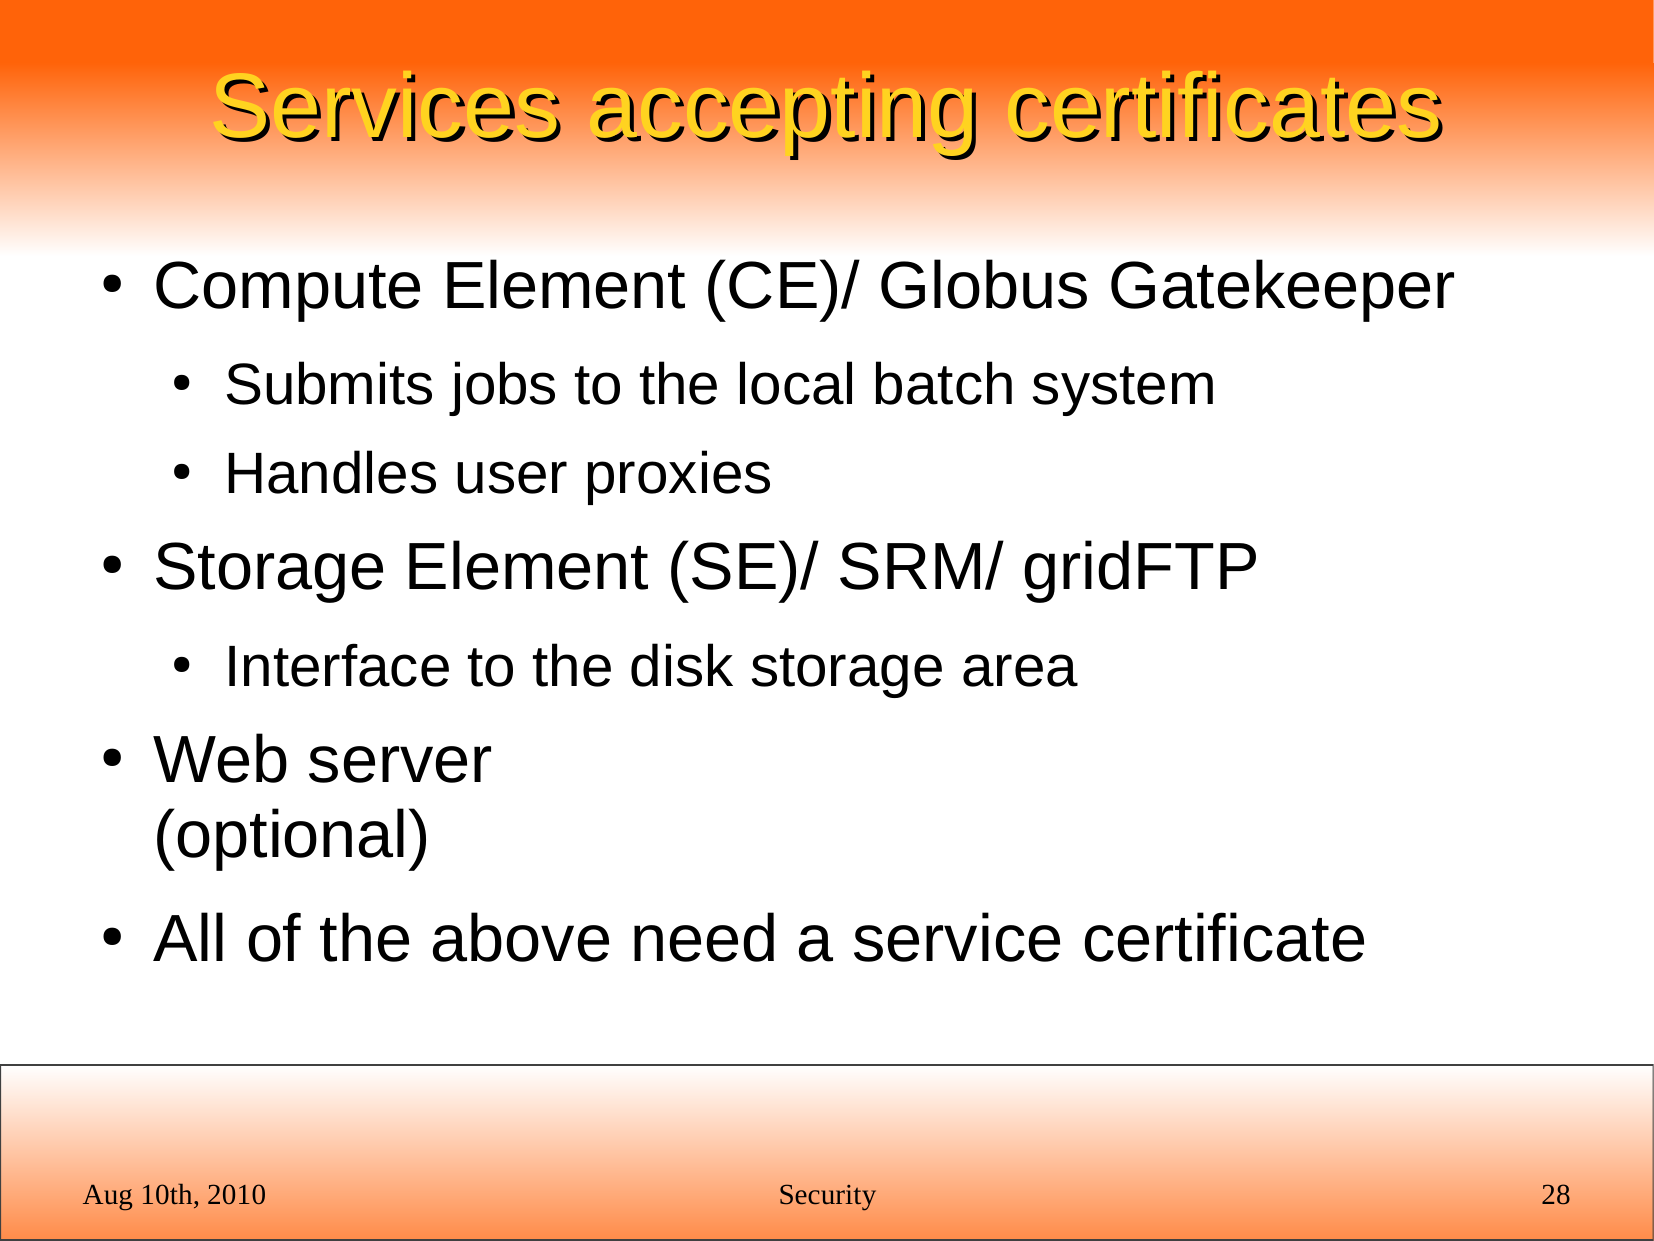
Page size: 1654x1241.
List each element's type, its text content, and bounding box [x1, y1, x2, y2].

title Services accepting certificates [82, 9, 1571, 202]
list Compute Element (CE)/ Globus Gatekeeper Submits jobs to the local batch system Handles user proxies Storage Element (SE)/ SRM/ gridFTP Interface to the disk storage area Web server (optional) All of the above need a service certificate [82, 247, 1571, 1067]
